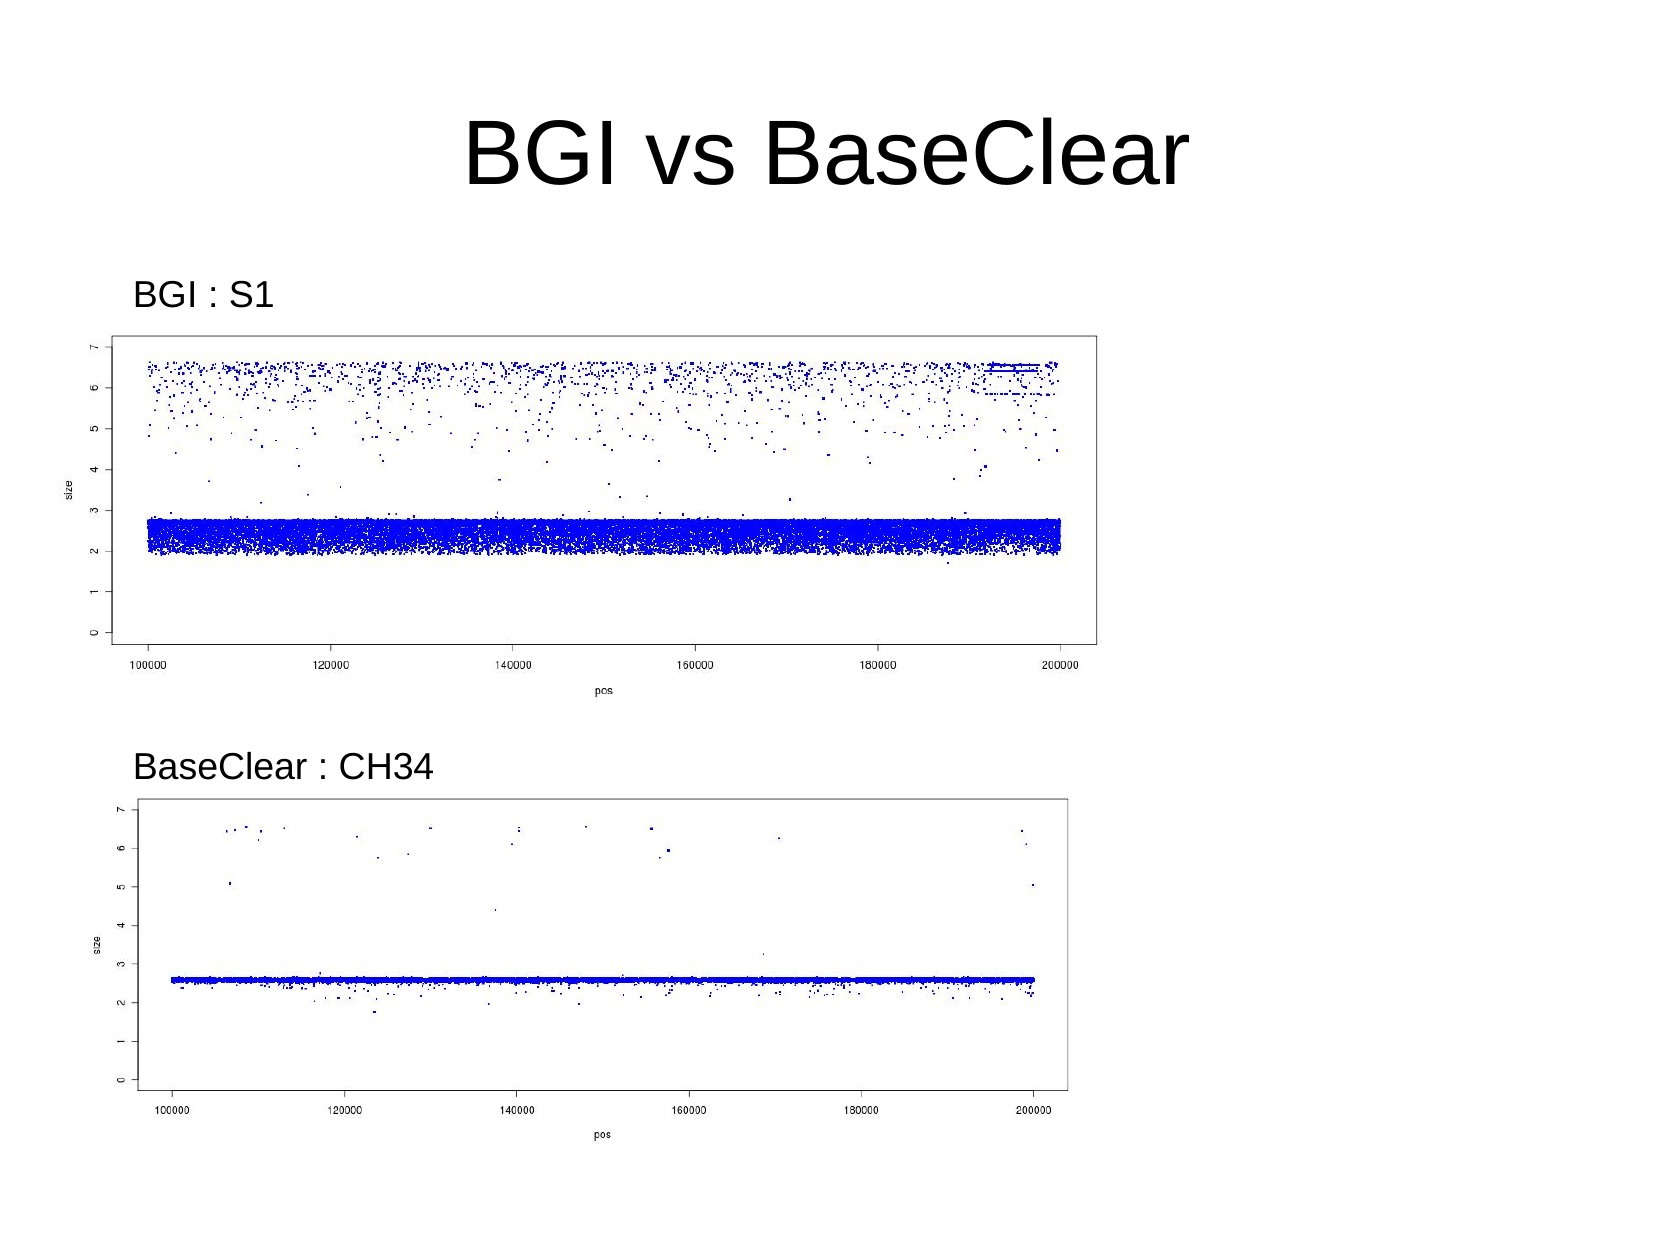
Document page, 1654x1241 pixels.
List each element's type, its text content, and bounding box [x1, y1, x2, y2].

picture [88, 749, 1093, 1152]
text_box BaseClear : CH34 [118, 738, 450, 796]
title BGI vs BaseClear [82, 49, 1571, 257]
picture [59, 283, 1123, 709]
text_box BGI : S1 [118, 265, 290, 323]
